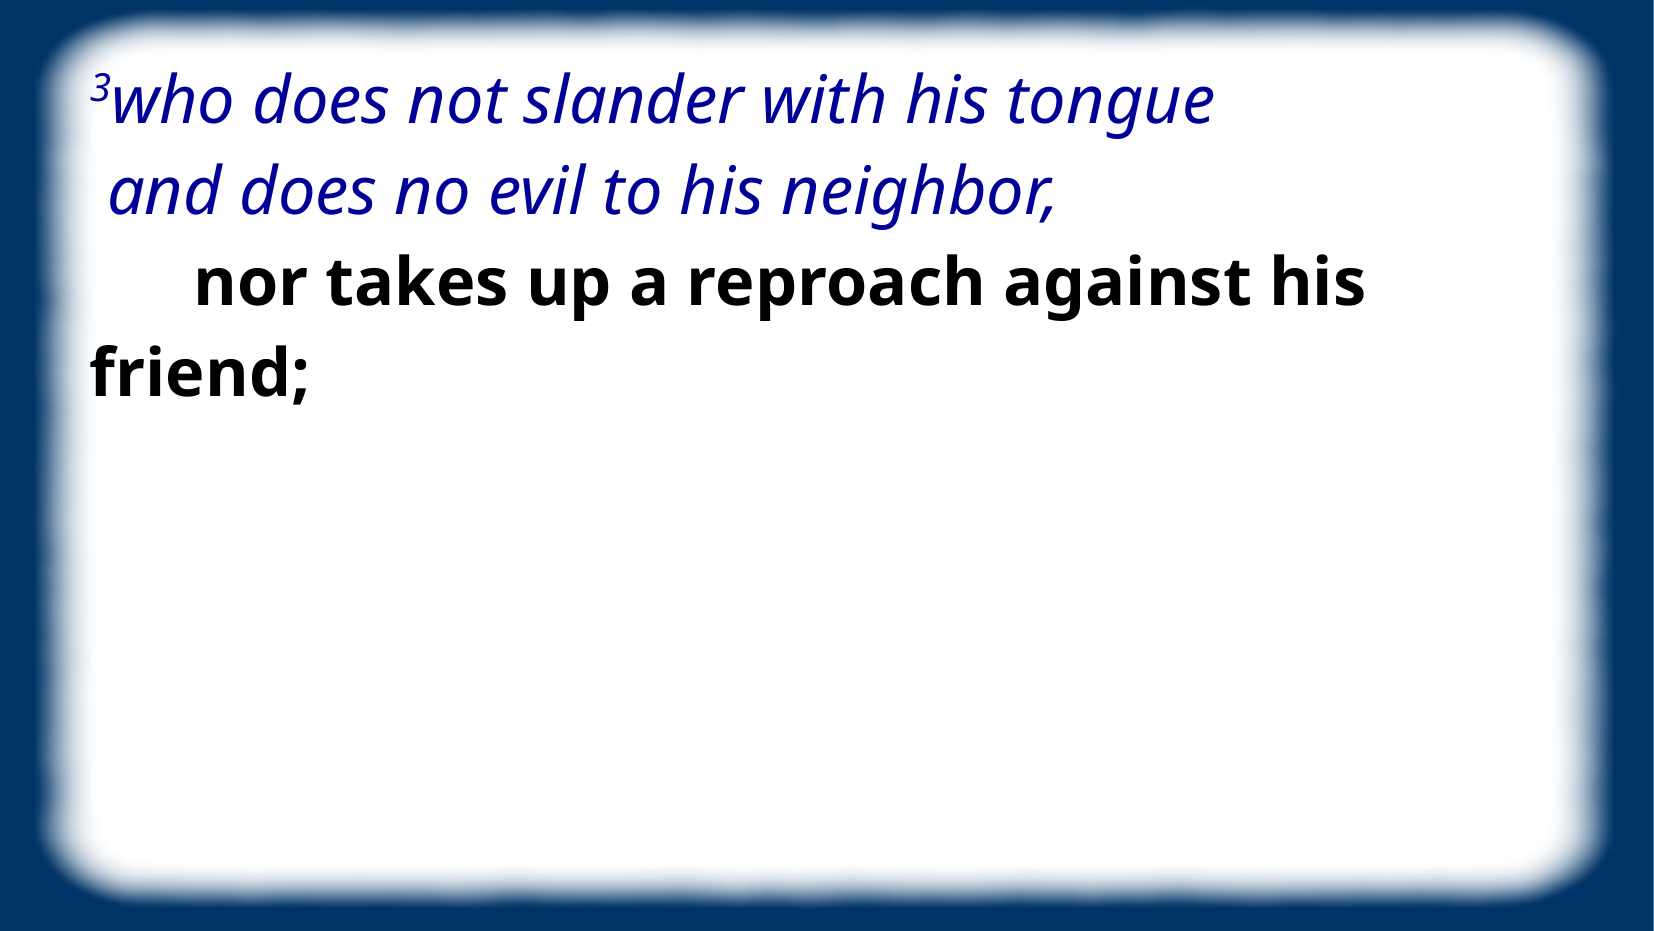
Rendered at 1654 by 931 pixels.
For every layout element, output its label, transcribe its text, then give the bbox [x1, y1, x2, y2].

picture [0, 0, 1654, 931]
text_box 3who does not slander with his tongue and does no evil to his neighbor, nor takes up a reproach against his friend; [75, 45, 1576, 331]
